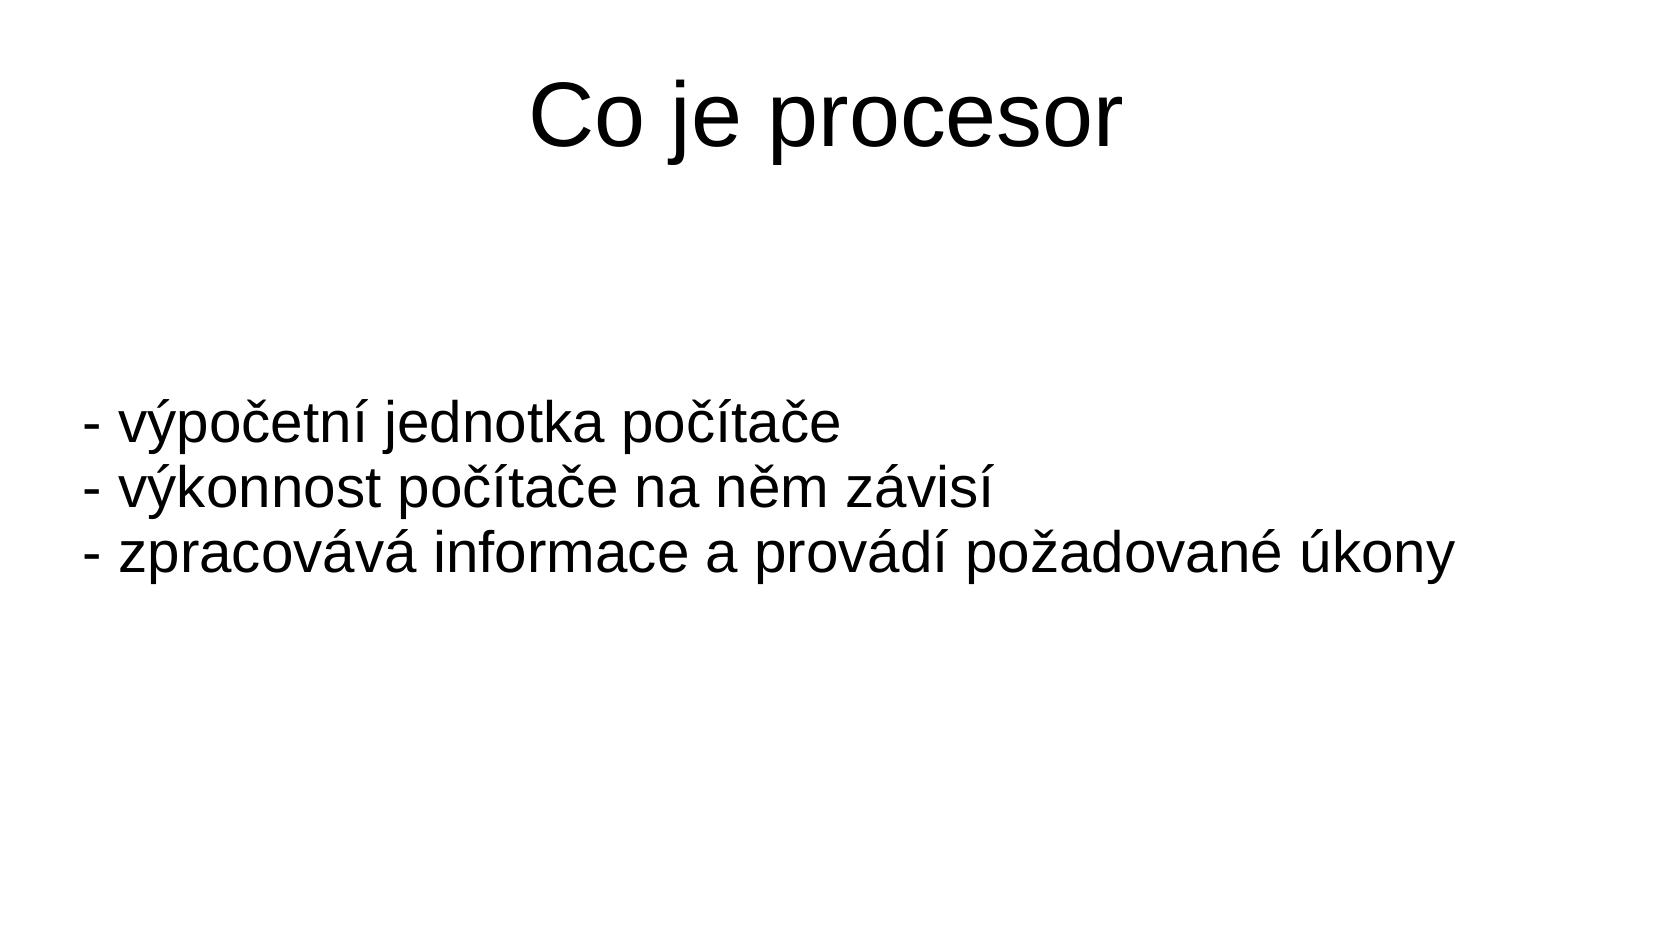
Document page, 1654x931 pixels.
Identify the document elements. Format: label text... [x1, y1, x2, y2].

title Co je procesor [82, 37, 1571, 193]
subtitle - výpočetní jednotka počítače - výkonnost počítače na něm závisí - zpracovává informace a provádí požadované úkony [82, 217, 1571, 758]
